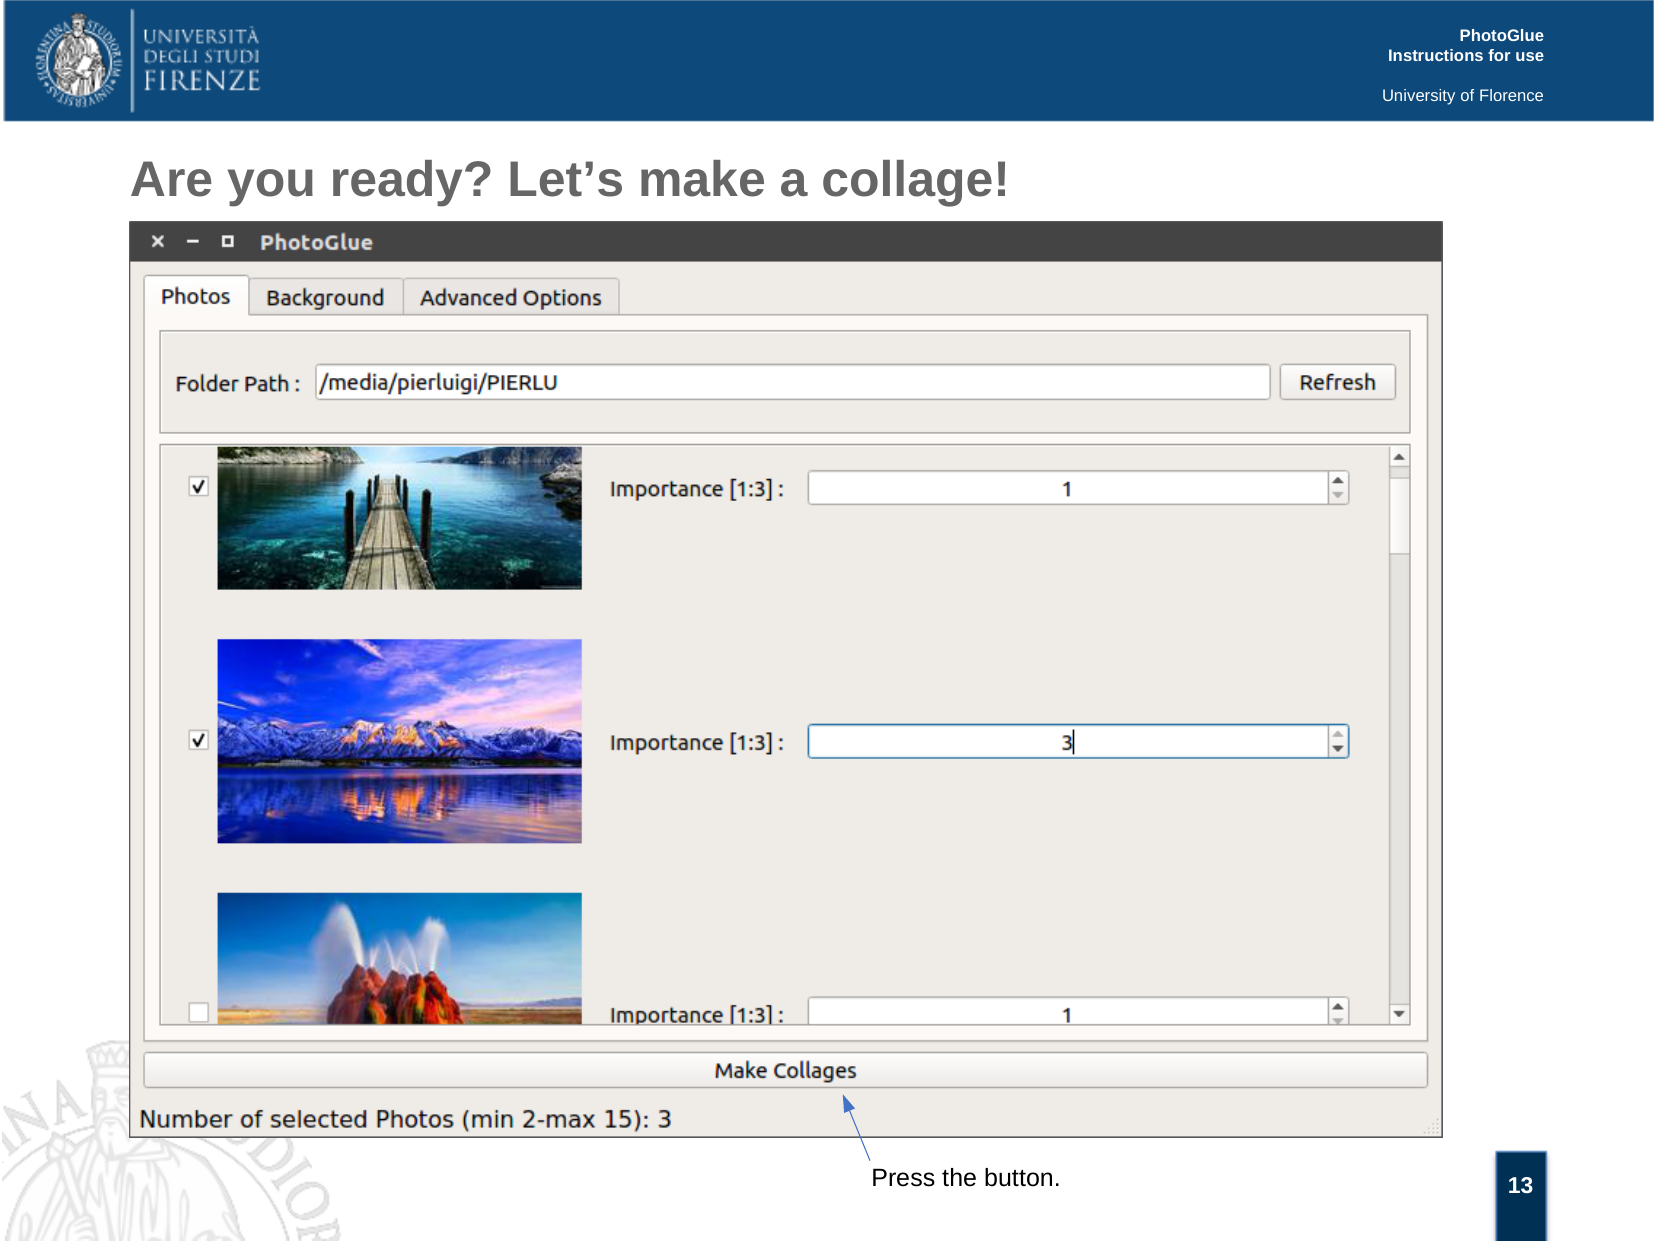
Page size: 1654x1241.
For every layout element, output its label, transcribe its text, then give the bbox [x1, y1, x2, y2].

picture [2, 0, 1654, 1241]
text_box Press the button. [856, 1154, 1167, 1200]
text_box 13 [1505, 1160, 1536, 1208]
text_box Are you ready? Let’s make a collage! [129, 101, 1035, 221]
text_box PhotoGlue Instructions for use University of Florence [685, 24, 1548, 102]
